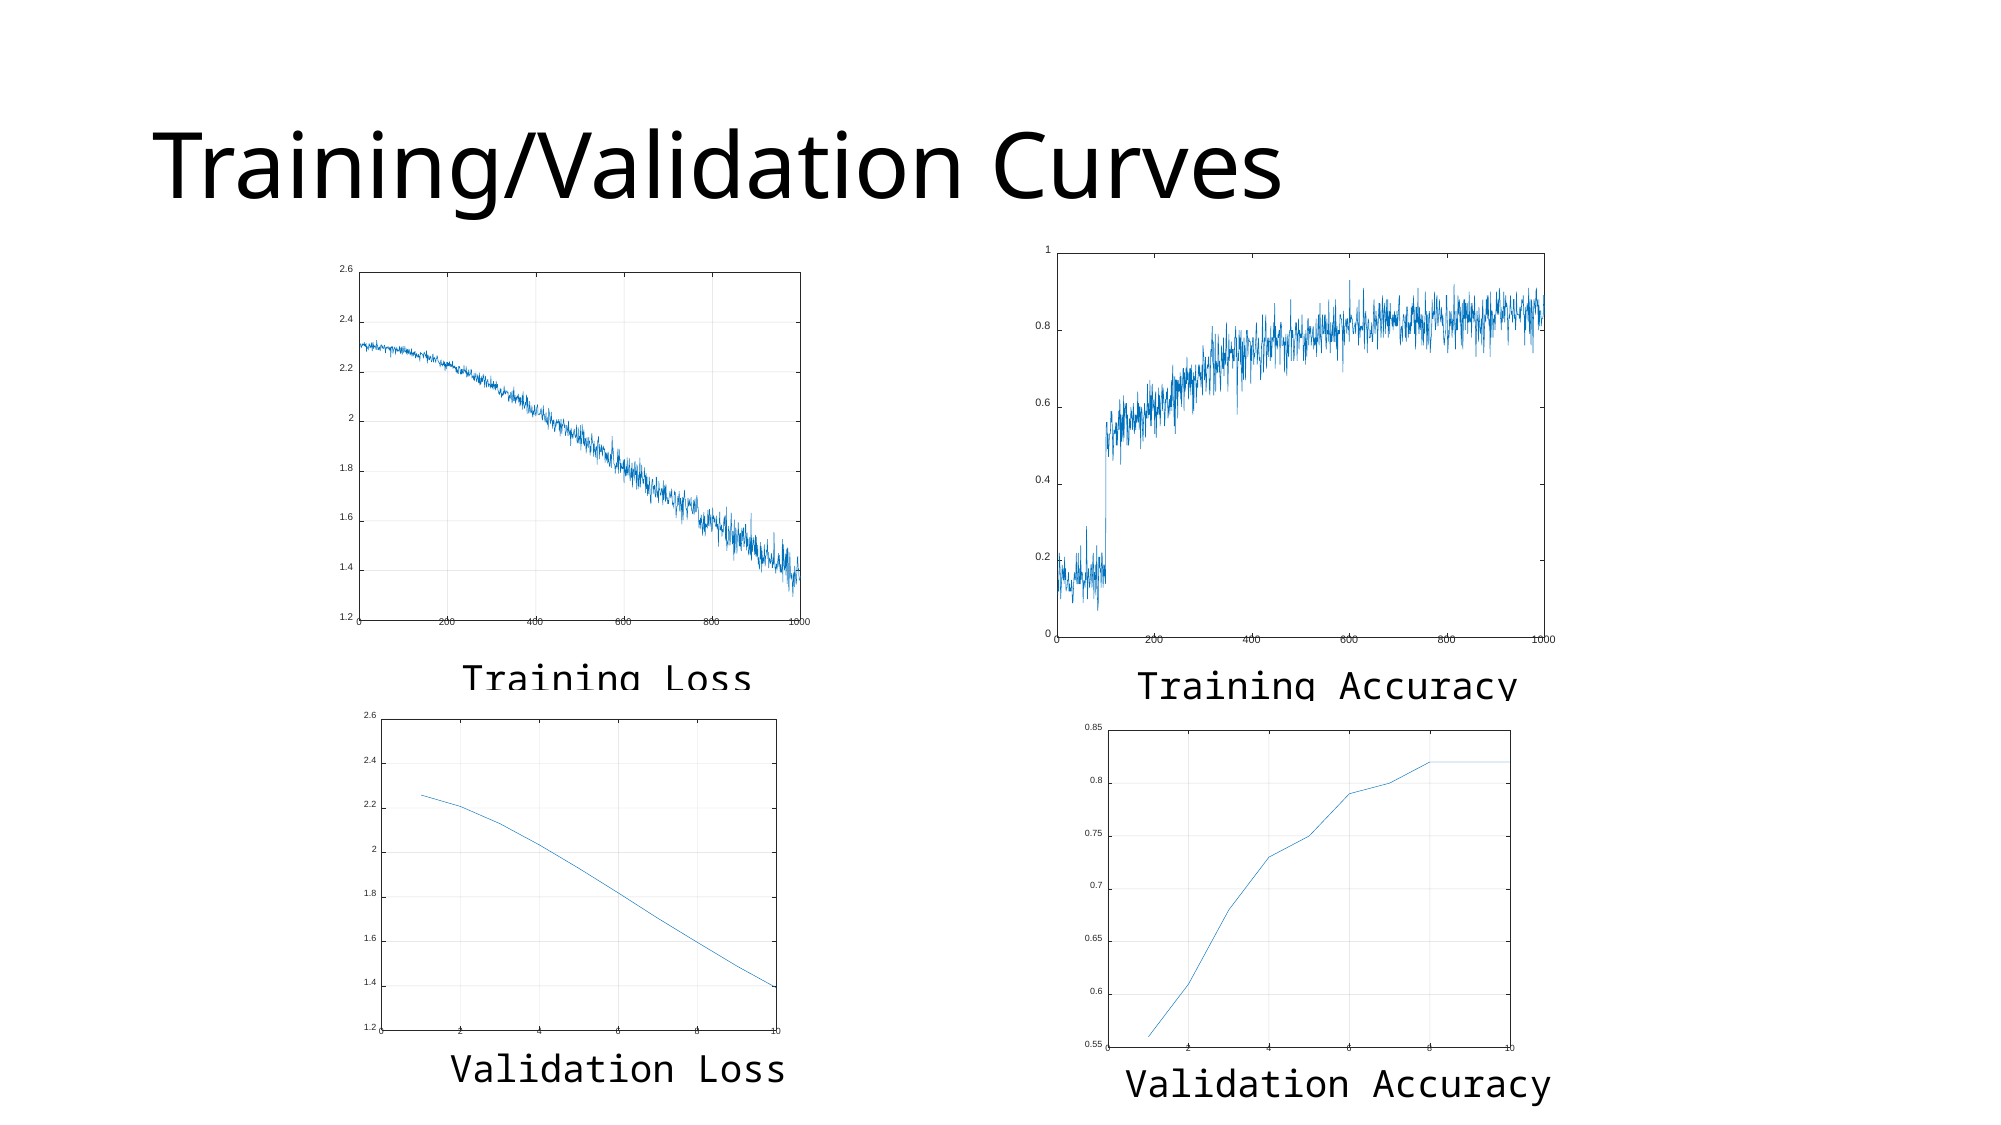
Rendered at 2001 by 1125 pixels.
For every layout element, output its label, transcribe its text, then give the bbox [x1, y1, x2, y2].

picture [315, 690, 826, 1073]
title Training/Validation Curves [137, 59, 1863, 278]
picture [975, 217, 1606, 691]
text_box Validation Accuracy [1110, 1050, 1496, 1103]
text_box Validation Loss [435, 1035, 746, 1088]
picture [1040, 700, 1561, 1091]
text_box Training Loss [446, 645, 721, 690]
text_box Training Accuracy [1121, 652, 1471, 700]
picture [285, 239, 856, 668]
